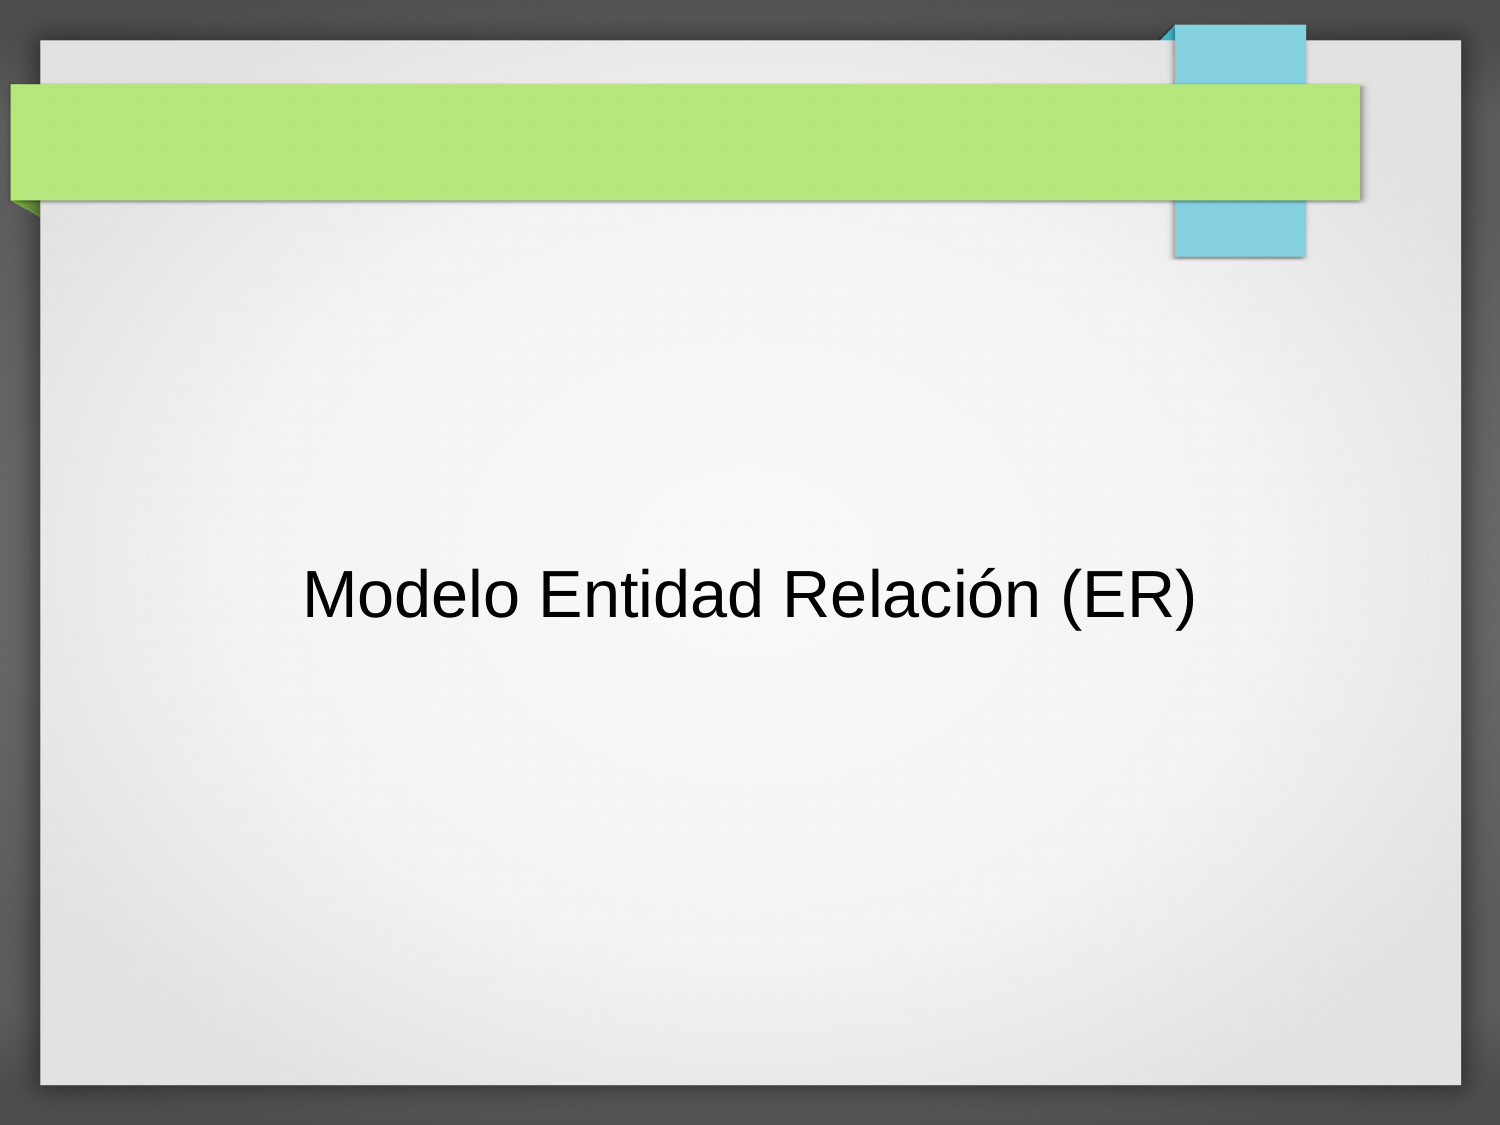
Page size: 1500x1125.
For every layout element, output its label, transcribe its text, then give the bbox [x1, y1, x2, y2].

subtitle Modelo Entidad Relación (ER) [75, 267, 1426, 921]
picture [0, 0, 1500, 1125]
